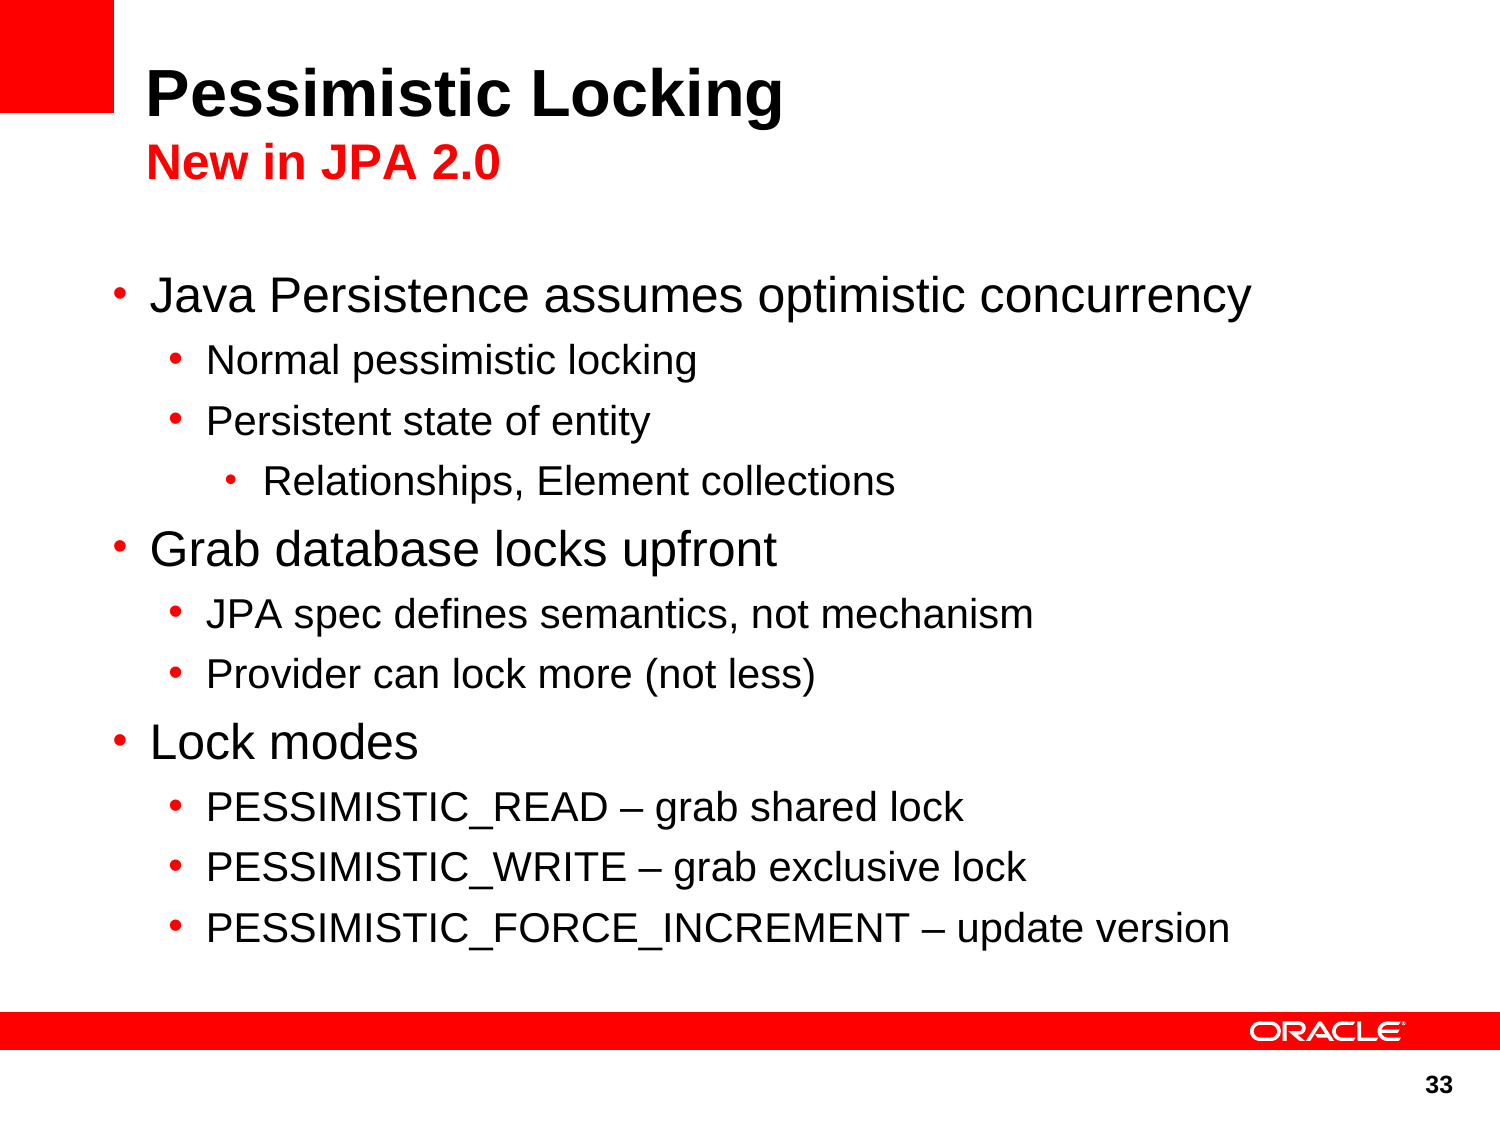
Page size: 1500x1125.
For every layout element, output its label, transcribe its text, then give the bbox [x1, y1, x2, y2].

title Pessimistic Locking New in JPA 2.0 [145, 49, 1390, 205]
list Java Persistence assumes optimistic concurrency Normal pessimistic locking Persistent state of entity Relationships, Element collections Grab database locks upfront JPA spec defines semantics, not mechanism Provider can lock more (not less) Lock modes PESSIMISTIC_READ – grab shared lock PESSIMISTIC_WRITE – grab exclusive lock PESSIMISTIC_FORCE_INCREMENT – update version [112, 262, 1349, 976]
picture [0, 0, 114, 113]
picture [0, 1012, 1500, 1050]
